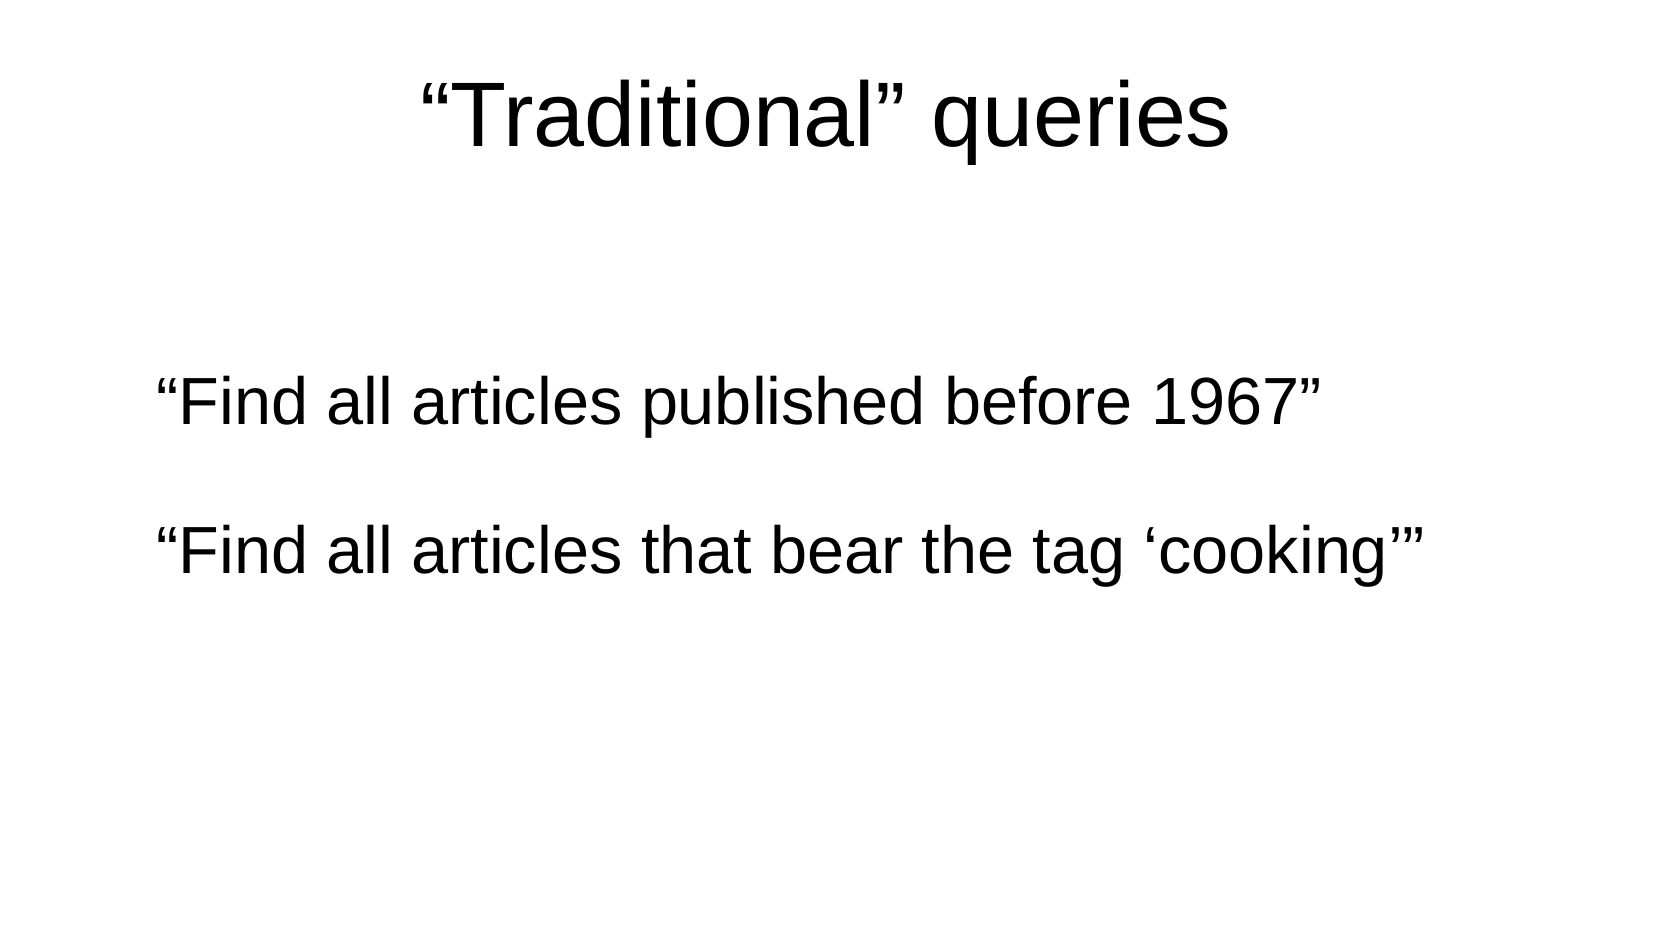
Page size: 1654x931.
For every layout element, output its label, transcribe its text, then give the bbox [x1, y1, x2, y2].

subtitle “Find all articles published before 1967” “Find all articles that bear the tag ‘cooking’” [82, 292, 1571, 810]
title “Traditional” queries [82, 37, 1571, 193]
